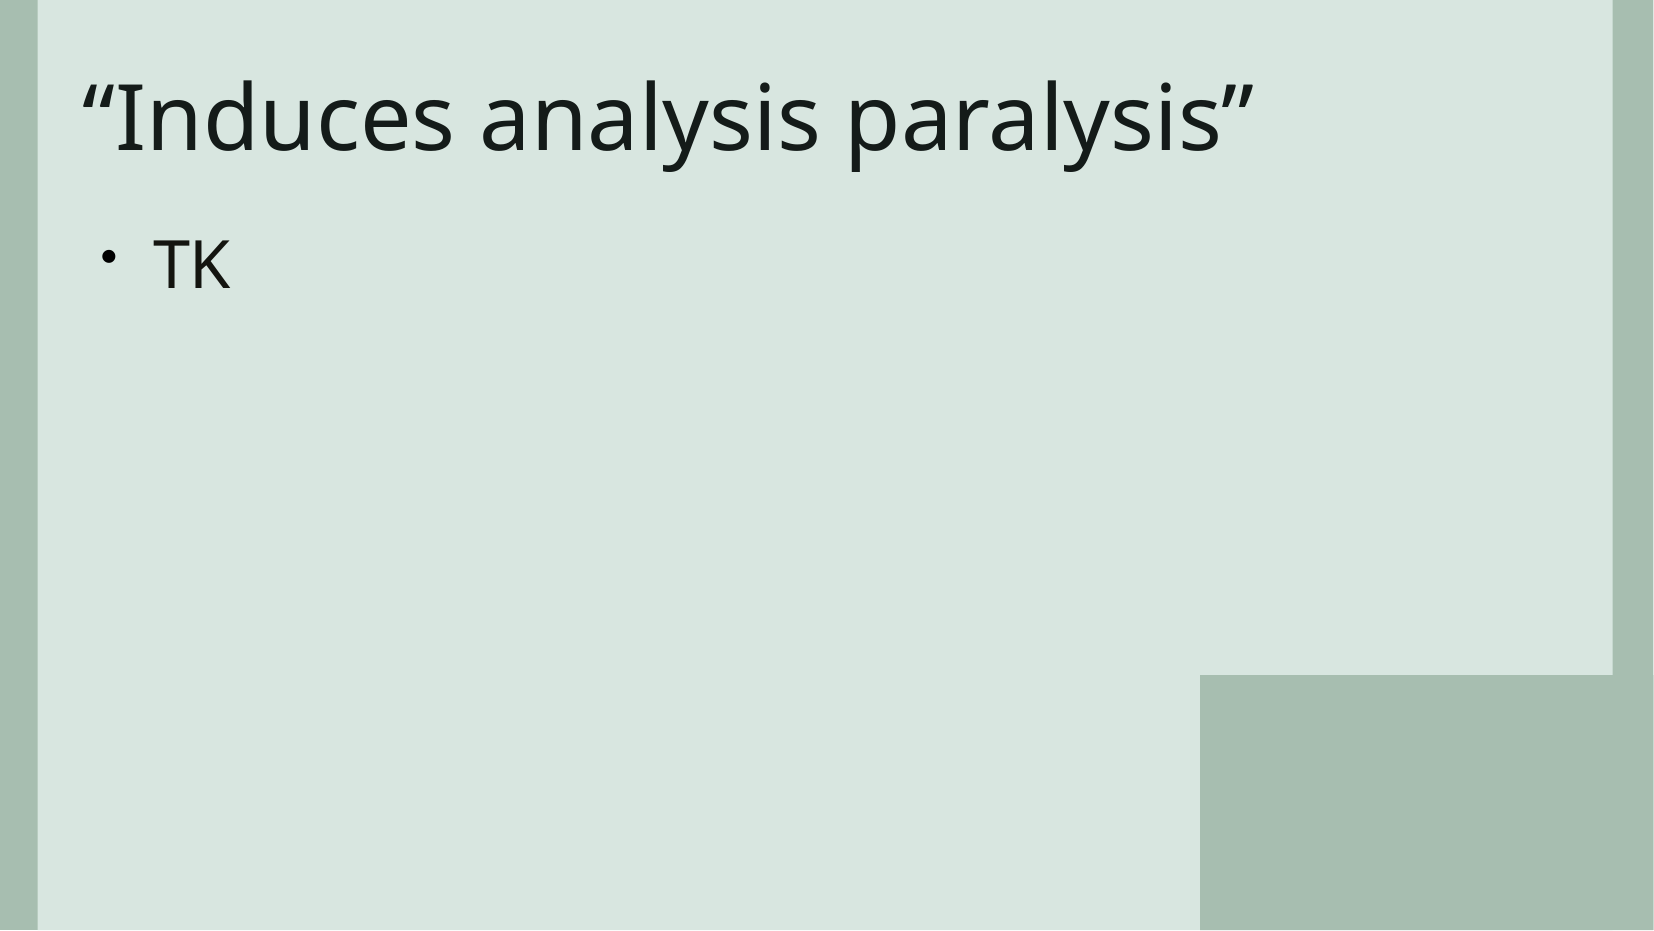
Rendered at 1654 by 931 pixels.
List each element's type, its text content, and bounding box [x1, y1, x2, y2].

title “Induces analysis paralysis” [82, 37, 1576, 193]
list TK [82, 217, 1351, 758]
